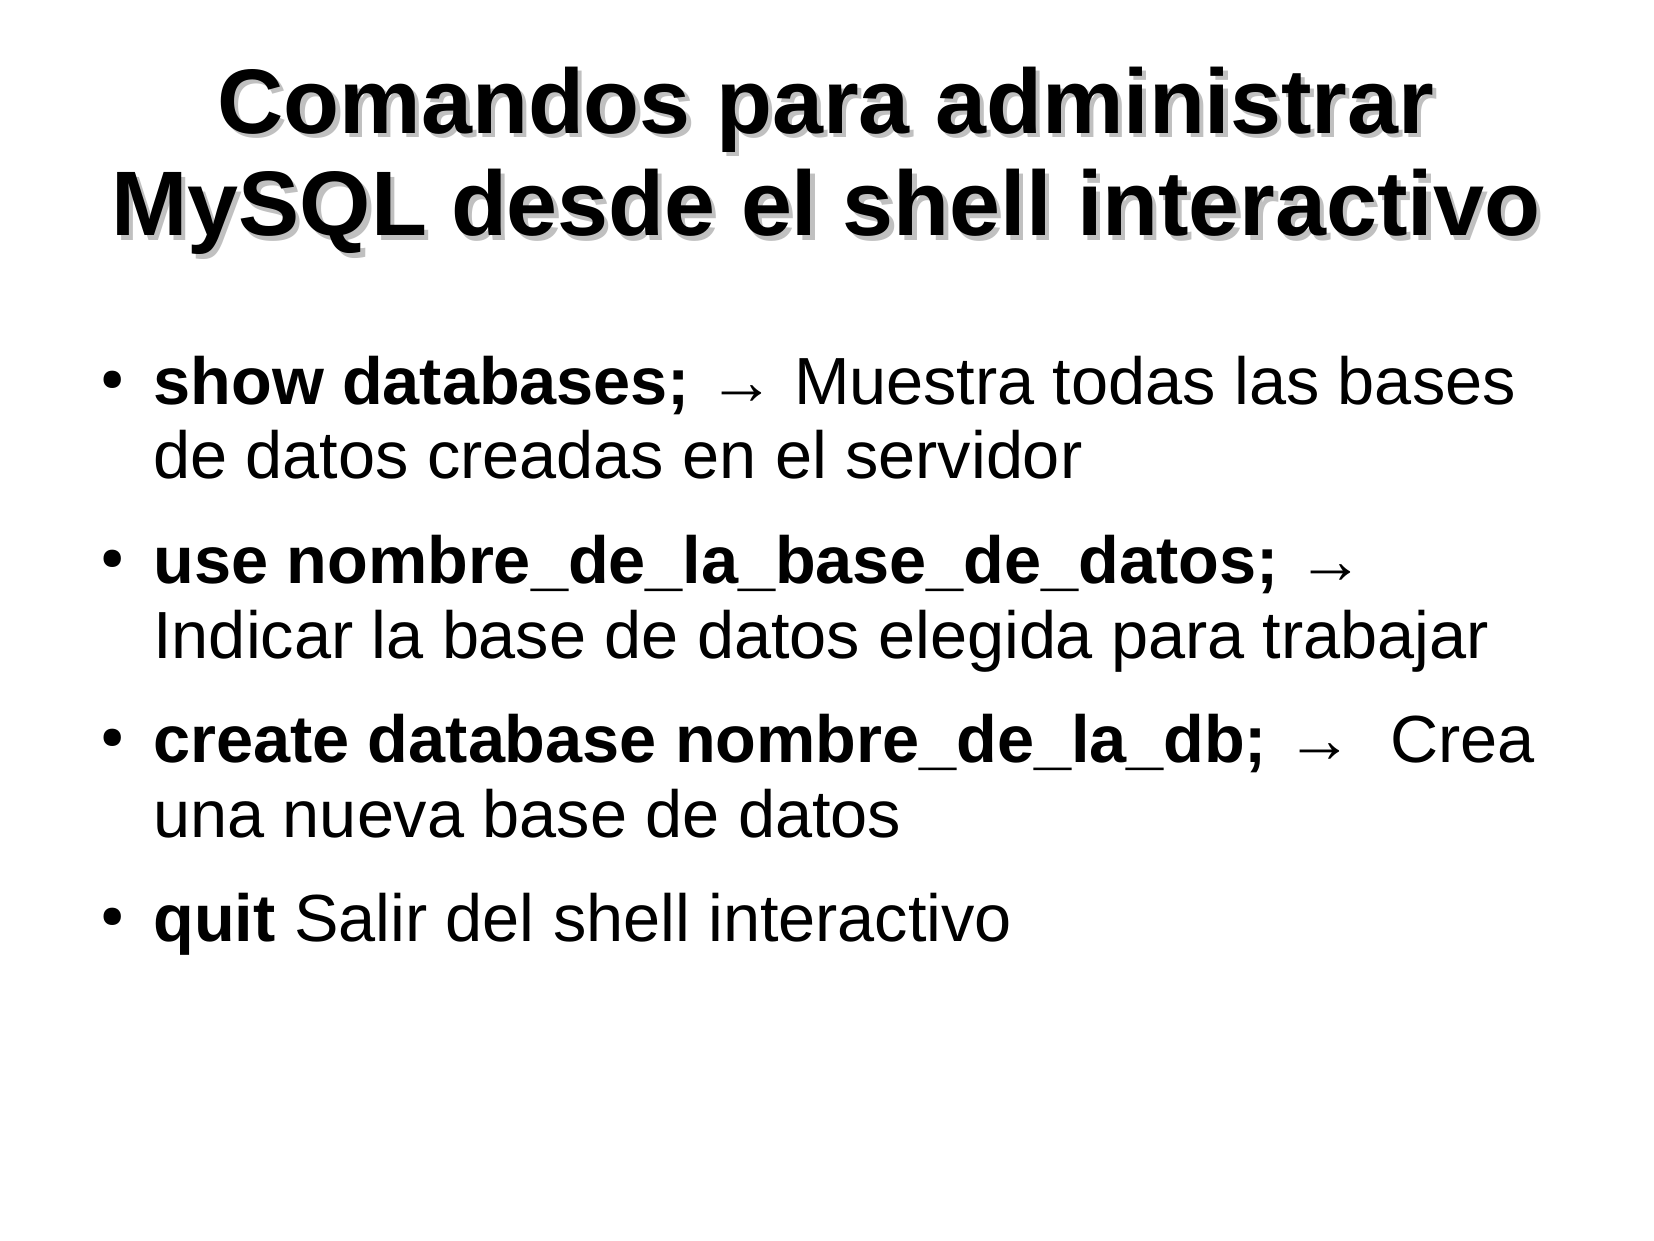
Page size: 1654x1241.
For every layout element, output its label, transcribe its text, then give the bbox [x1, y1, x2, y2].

title Comandos para administrar MySQL desde el shell interactivo [82, 49, 1571, 257]
list show databases; → Muestra todas las bases de datos creadas en el servidor use nombre_de_la_base_de_datos; → Indicar la base de datos elegida para trabajar create database nombre_de_la_db; → Crea una nueva base de datos quit Salir del shell interactivo [82, 343, 1571, 1146]
